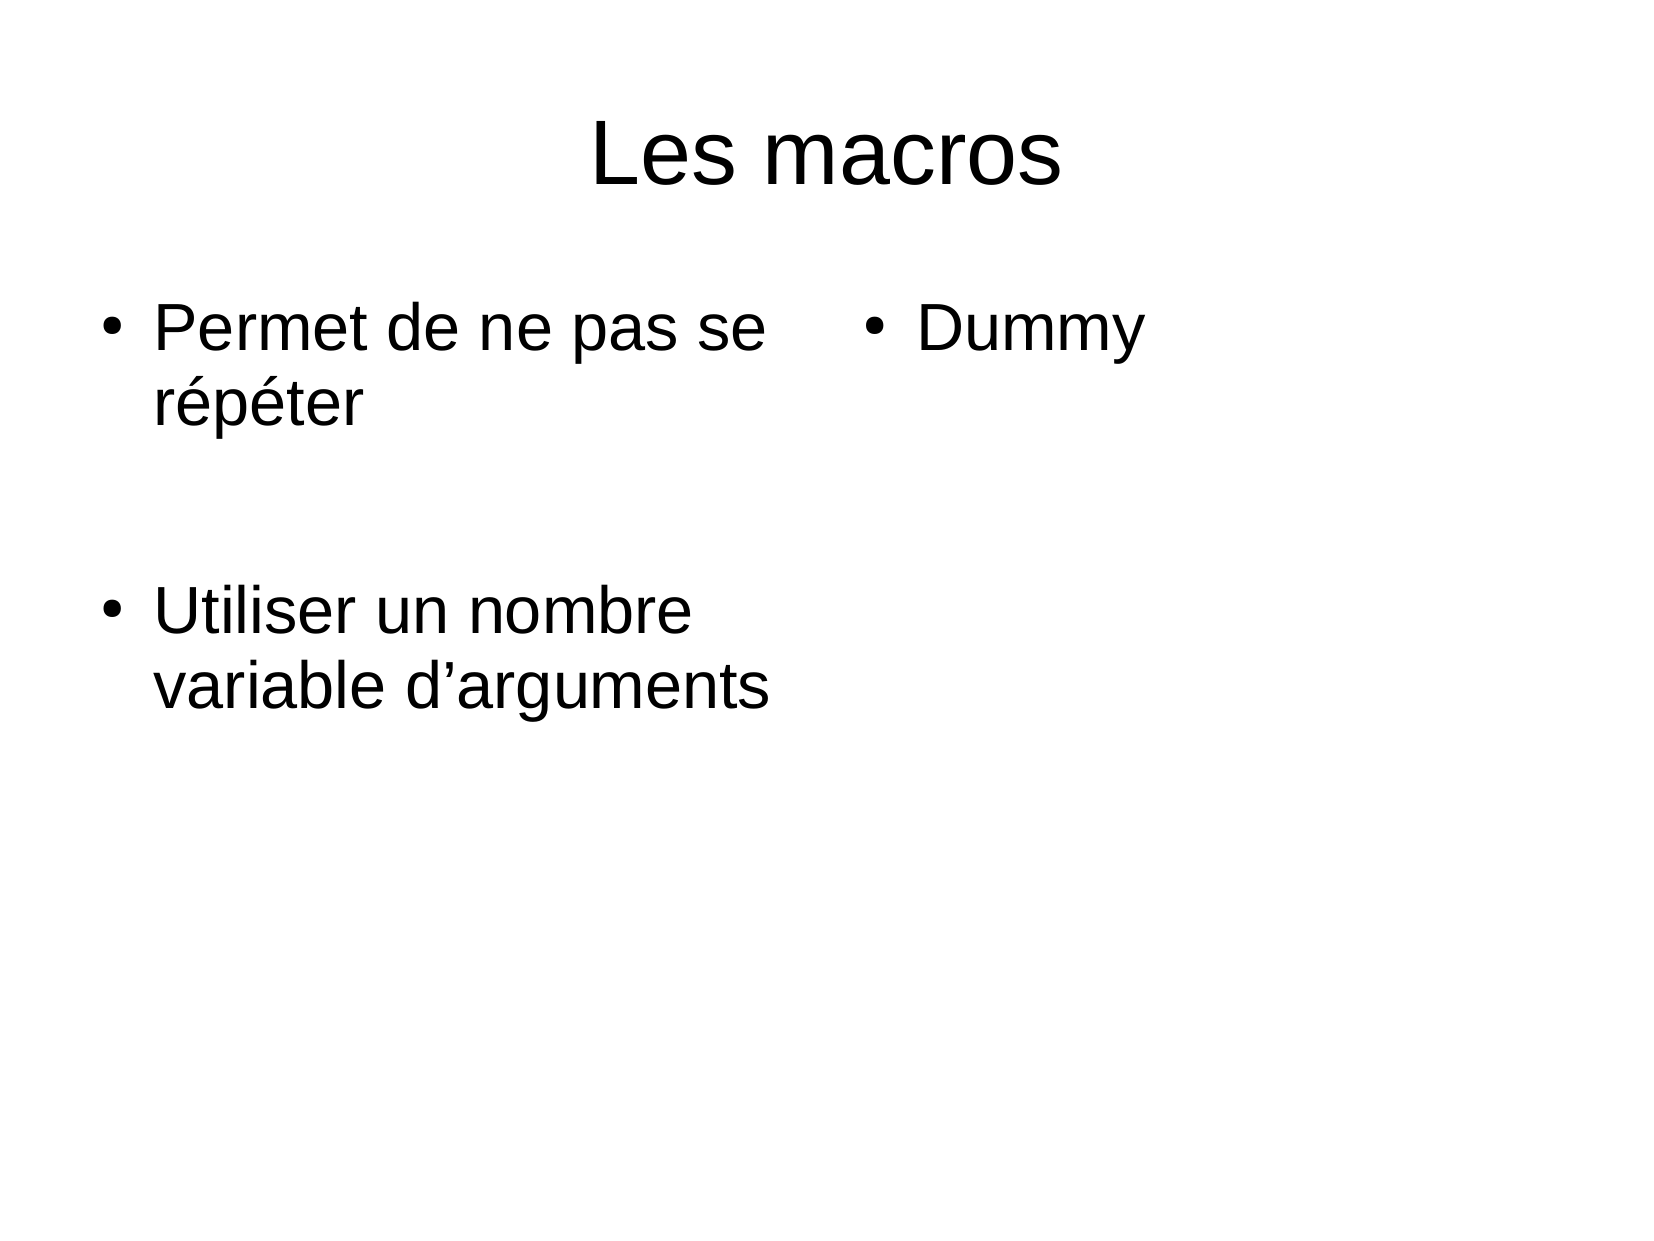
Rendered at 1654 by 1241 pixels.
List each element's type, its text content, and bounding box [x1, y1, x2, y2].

title Les macros [82, 49, 1571, 257]
list Permet de ne pas se répéter Utiliser un nombre variable d’arguments [82, 290, 809, 1010]
list Dummy [845, 290, 1572, 1010]
